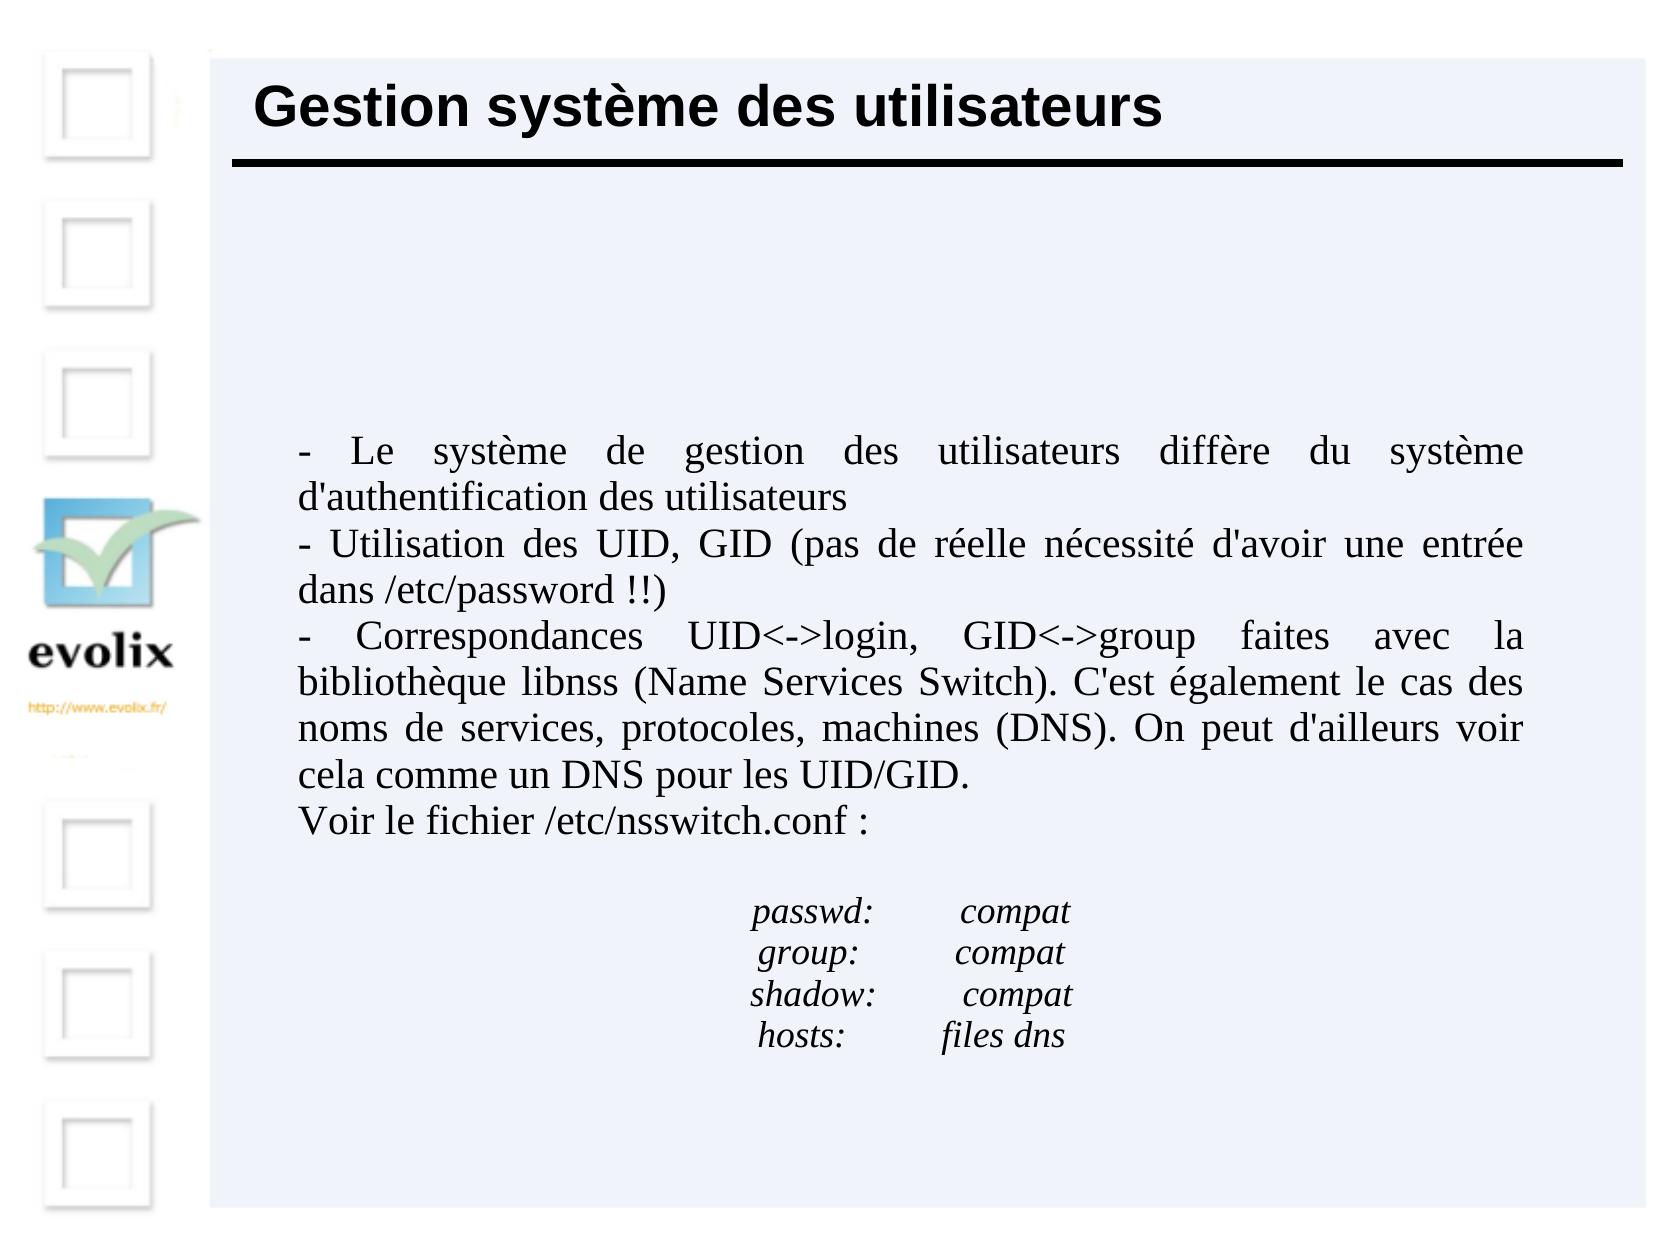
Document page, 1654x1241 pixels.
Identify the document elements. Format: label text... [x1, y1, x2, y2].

text_box - Le système de gestion des utilisateurs diffère du système d'authentification des utilisateurs - Utilisation des UID, GID (pas de réelle nécessité d'avoir une entrée dans /etc/password !!) - Correspondances UID<->login, GID<->group faites avec la bibliothèque libnss (Name Services Switch). C'est également le cas des noms de services, protocoles, machines (DNS). On peut d'ailleurs voir cela comme un DNS pour les UID/GID. Voir le fichier /etc/nsswitch.conf : passwd: compat group: compat shadow: compat hosts: files dns [297, 274, 1526, 1154]
text_box Gestion système des utilisateurs [238, 66, 1181, 146]
picture [0, 49, 1654, 1218]
